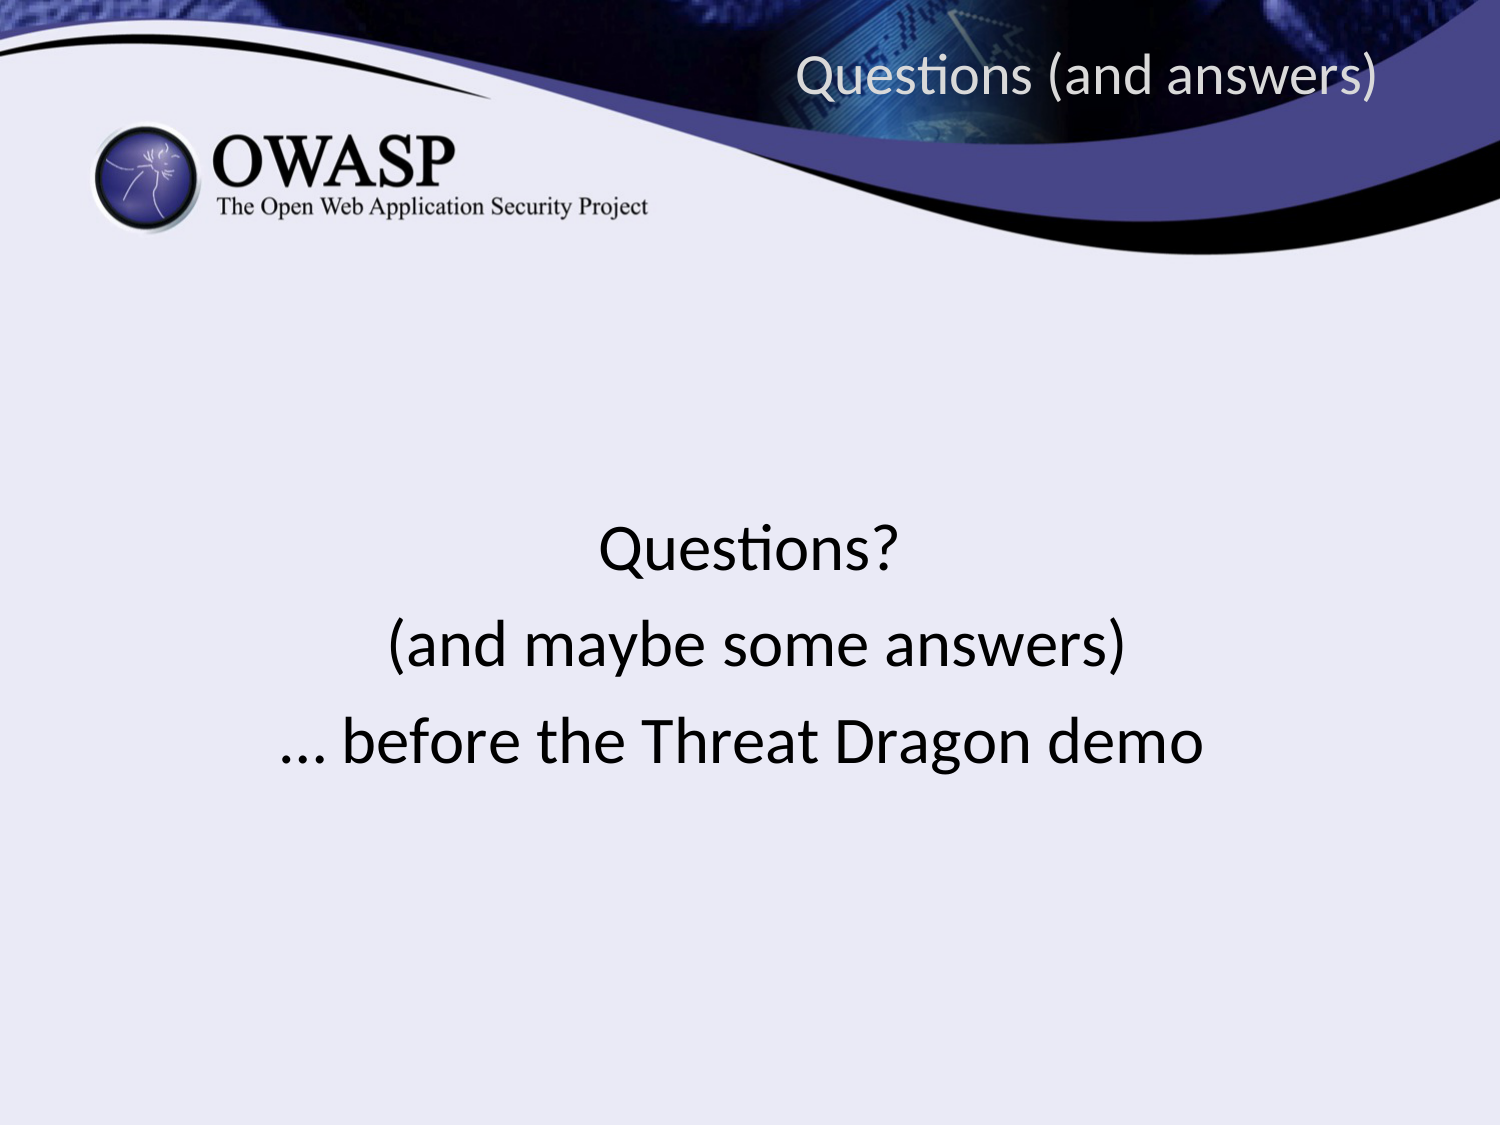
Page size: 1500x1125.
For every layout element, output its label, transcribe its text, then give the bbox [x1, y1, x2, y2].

subtitle Questions? (and maybe some answers) … before the Threat Dragon demo [75, 262, 1426, 1018]
title Questions (and answers) [699, 0, 1476, 149]
picture [0, 0, 1500, 1125]
